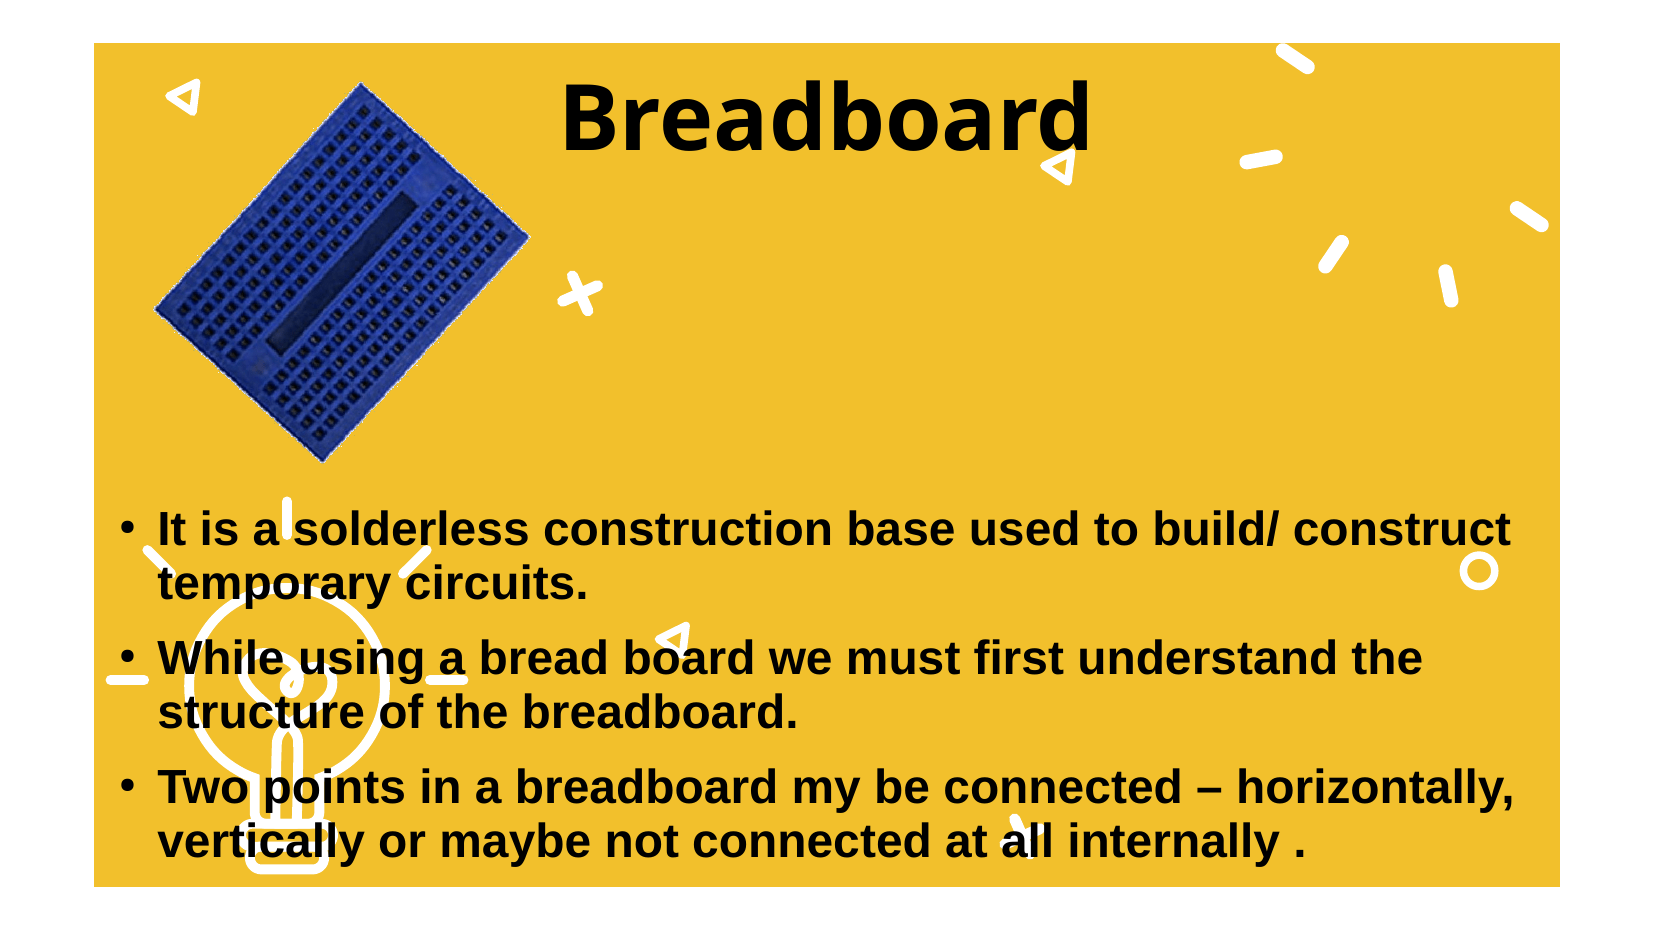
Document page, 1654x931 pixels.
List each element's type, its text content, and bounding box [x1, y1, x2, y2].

picture [76, 0, 621, 544]
title Breadboard [604, 37, 1571, 193]
list It is a solderless construction base used to build/ construct temporary circuits. While using a bread board we must first understand the structure of the breadboard. Two points in a breadboard my be connected – horizontally, vertically or maybe not connected at all internally . [106, 501, 1595, 875]
